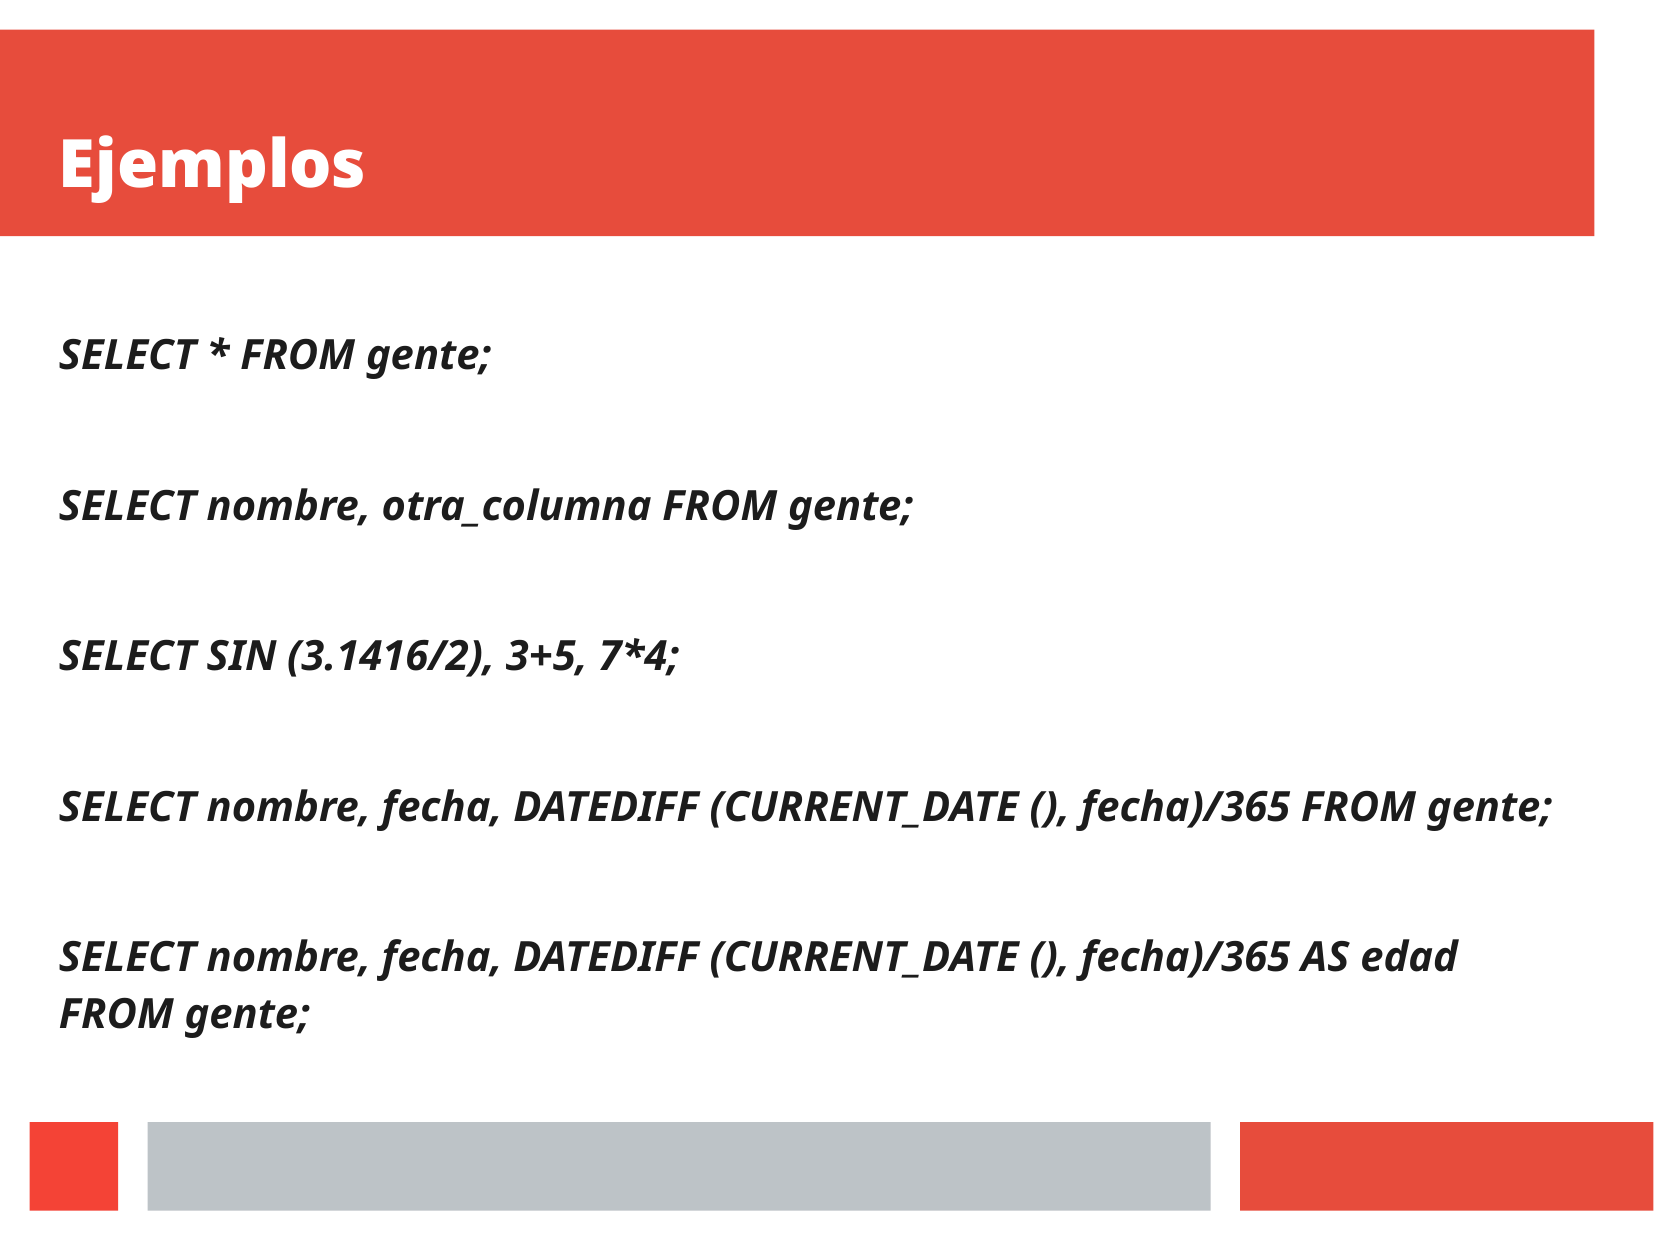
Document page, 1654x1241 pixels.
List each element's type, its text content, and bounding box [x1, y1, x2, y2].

list SELECT * FROM gente; SELECT nombre, otra_columna FROM gente; SELECT SIN (3.1416/2), 3+5, 7*4; SELECT nombre, fecha, DATEDIFF (CURRENT_DATE (), fecha)/365 FROM gente; SELECT nombre, fecha, DATEDIFF (CURRENT_DATE (), fecha)/365 AS edad FROM gente; [59, 324, 1565, 1093]
title Ejemplos [59, 59, 1595, 207]
